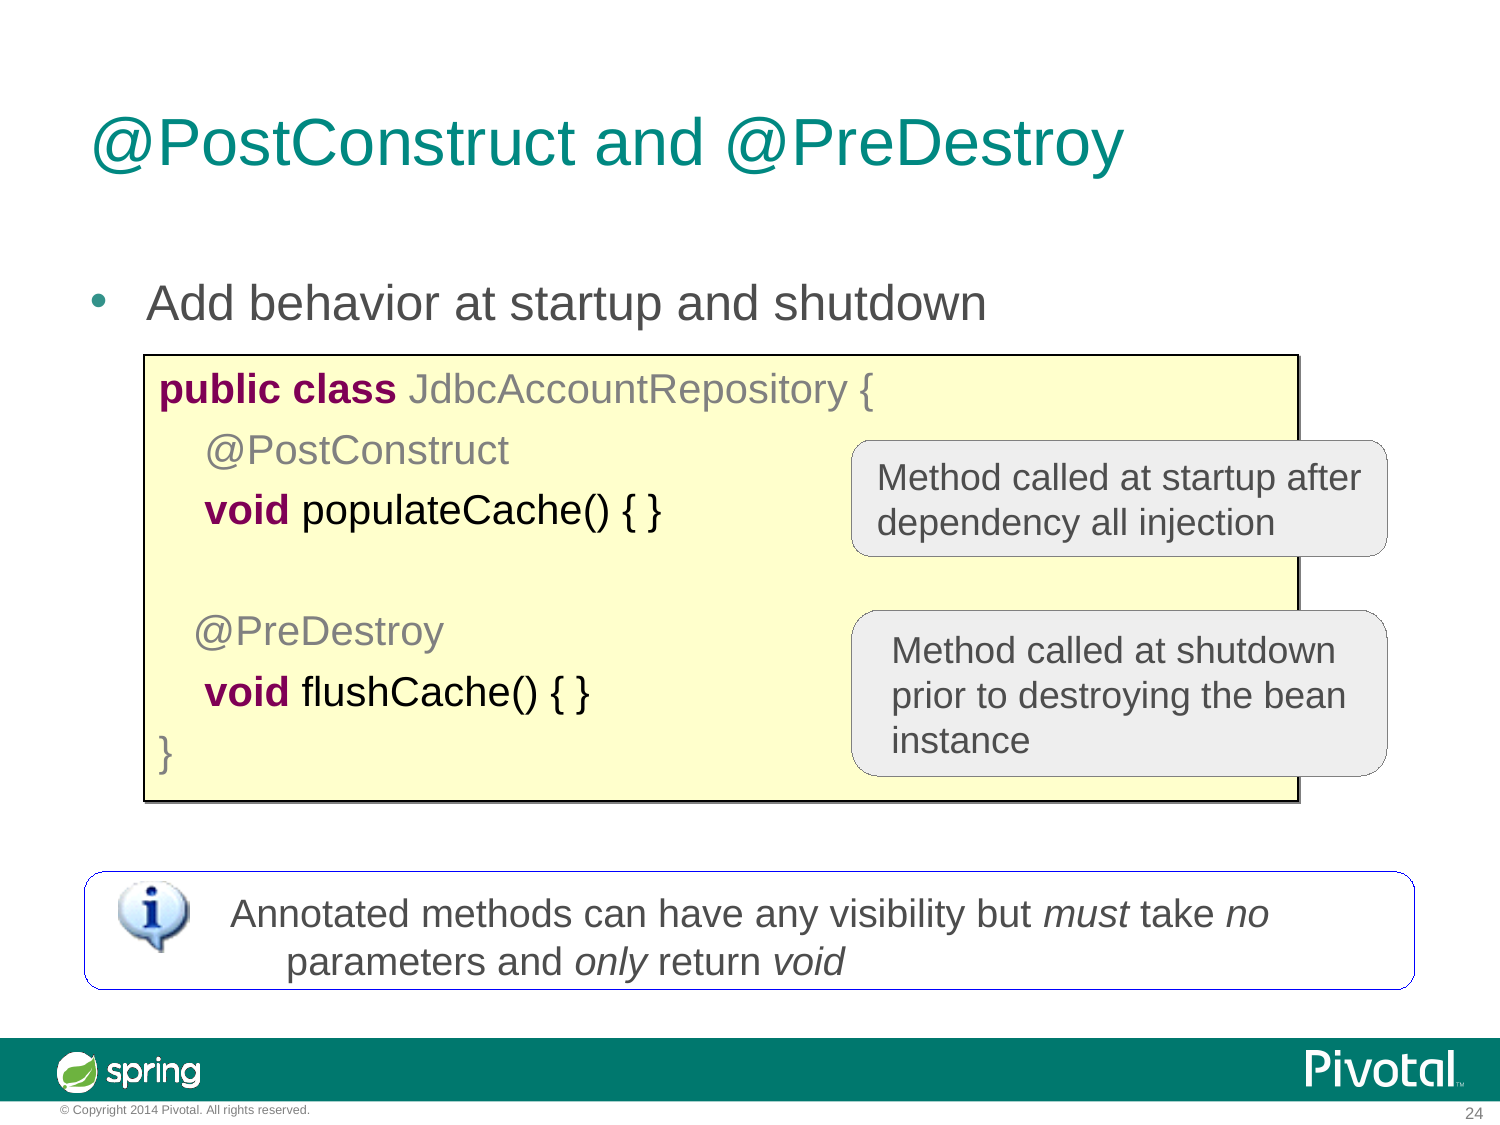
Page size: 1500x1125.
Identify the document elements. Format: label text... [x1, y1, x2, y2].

picture [118, 881, 190, 953]
text_box Method called at startup after dependency all injection [851, 440, 1388, 557]
picture [1306, 1050, 1464, 1087]
text_box Method called at shutdown prior to destroying the bean instance [851, 610, 1388, 777]
picture [32, 1041, 210, 1103]
text_box [84, 871, 1415, 990]
text_box Annotated methods can have any visibility but must take no parameters and only return void [206, 880, 1406, 991]
title @PostConstruct and @PreDestroy [75, 45, 1426, 233]
text_box public class JdbcAccountRepository { @PostConstruct void populateCache() { } @PreDestroy void flushCache() { } } [143, 354, 1298, 801]
list Add behavior at startup and shutdown [75, 262, 1426, 1005]
